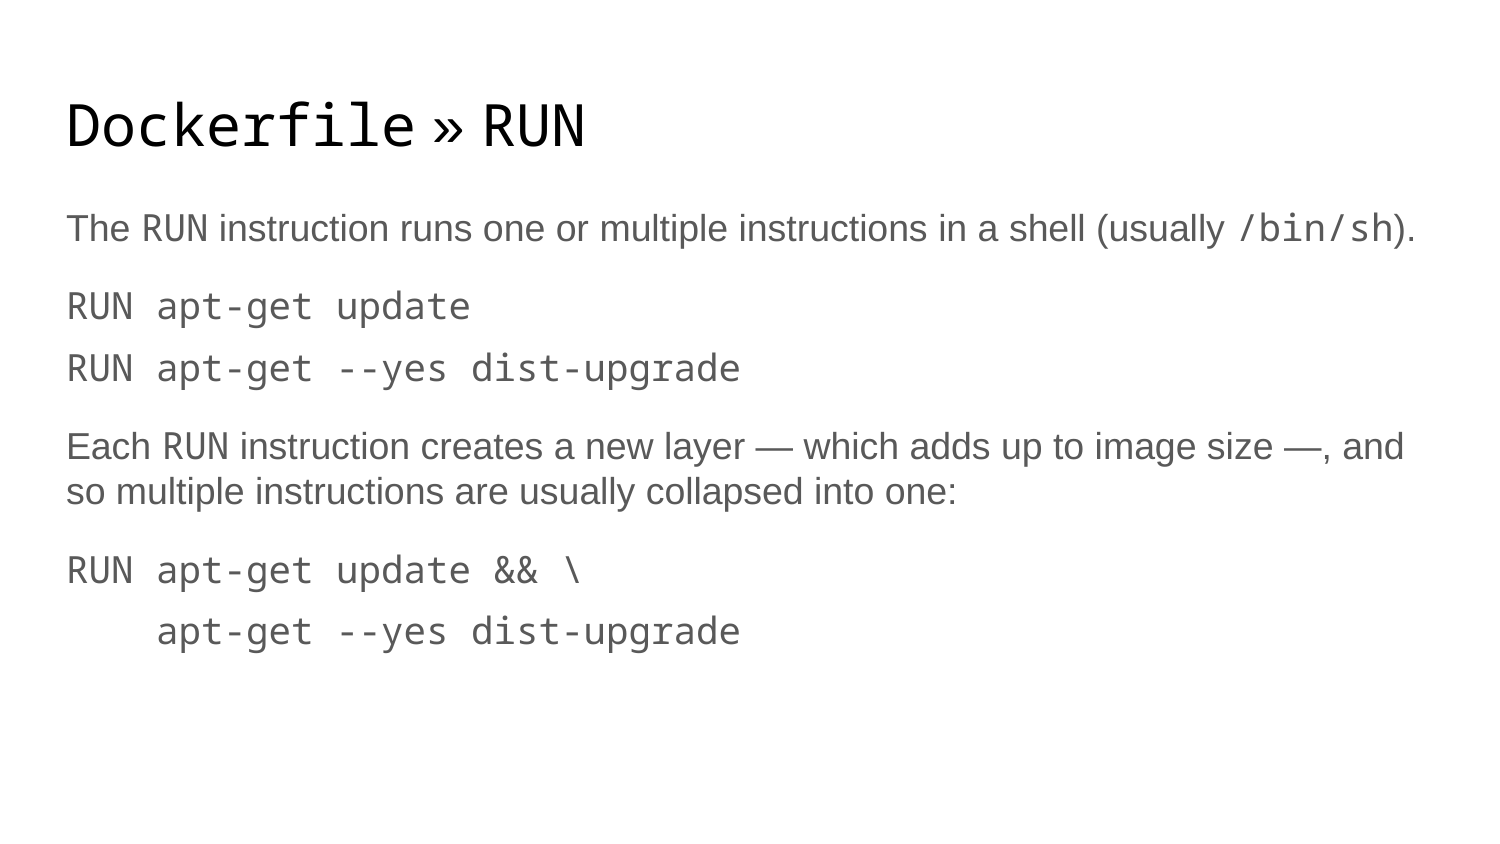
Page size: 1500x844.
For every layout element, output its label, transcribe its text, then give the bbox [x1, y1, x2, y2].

list The RUN instruction runs one or multiple instructions in a shell (usually /bin/sh). RUN apt-get update RUN apt-get --yes dist-upgrade Each RUN instruction creates a new layer — which adds up to image size —, and so multiple instructions are usually collapsed into one: RUN apt-get update && \ apt-get --yes dist-upgrade [51, 189, 1449, 750]
title Dockerfile » RUN [51, 72, 1449, 167]
